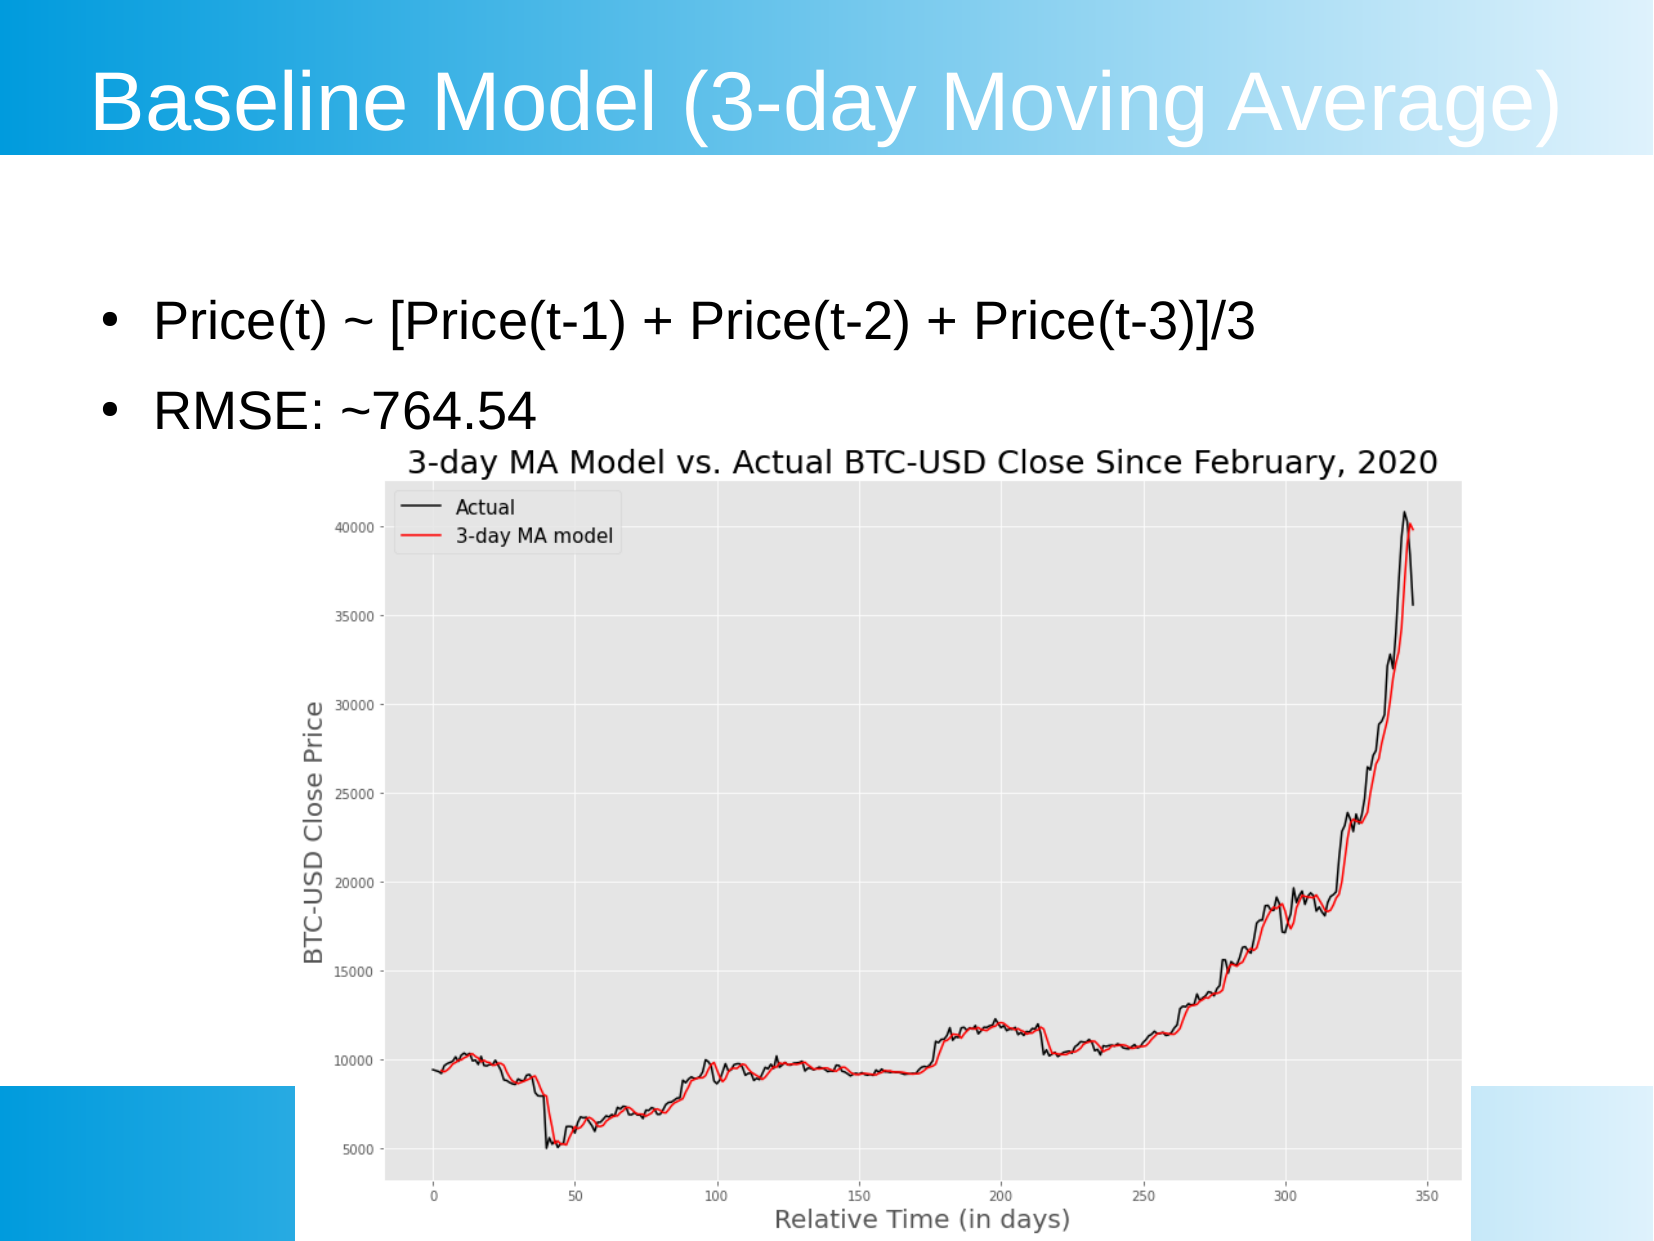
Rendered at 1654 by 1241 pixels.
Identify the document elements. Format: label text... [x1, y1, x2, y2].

picture [295, 440, 1471, 1241]
list Price(t) ~ [Price(t-1) + Price(t-2) + Price(t-3)]/3 RMSE: ~764.54 [82, 290, 1571, 1010]
title Baseline Model (3-day Moving Average) [82, 49, 1571, 154]
